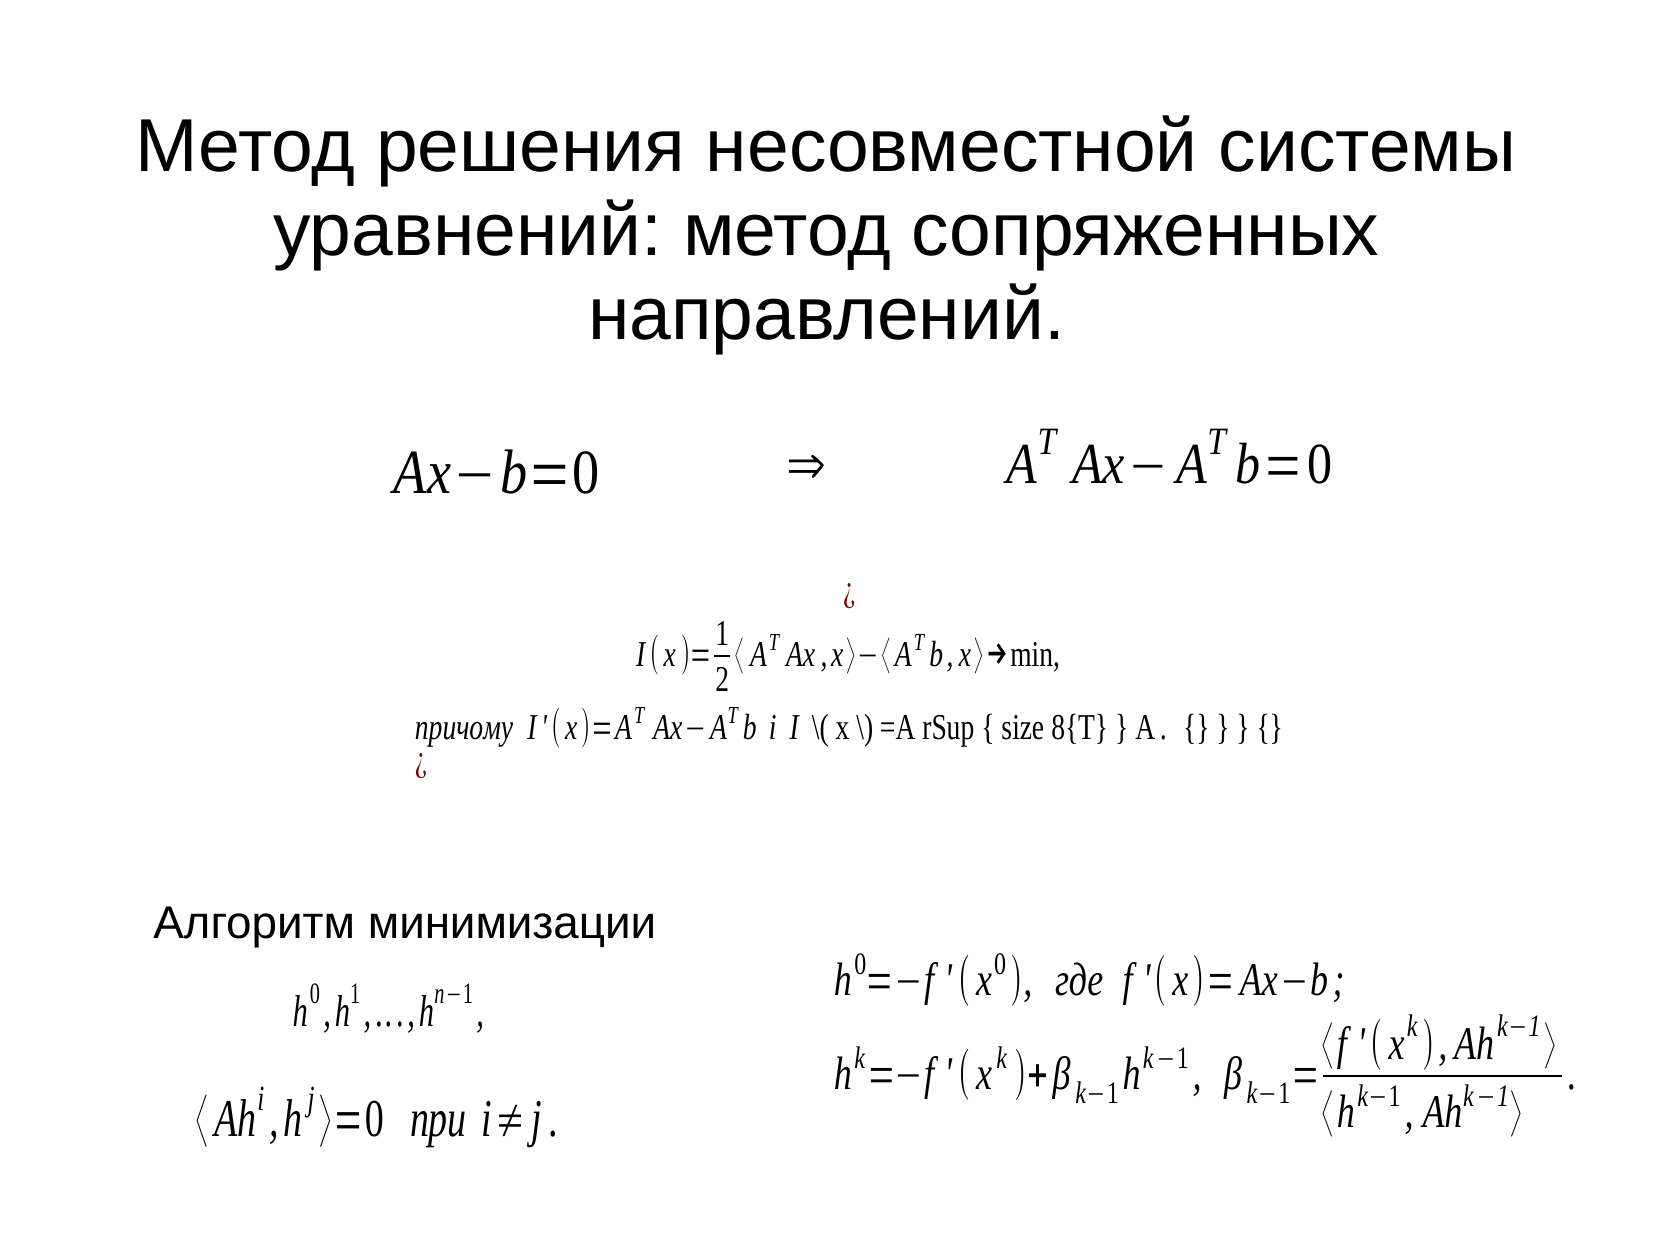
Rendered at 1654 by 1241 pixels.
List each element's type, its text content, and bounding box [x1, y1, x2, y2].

chart [375, 435, 620, 506]
chart [186, 1080, 571, 1149]
title Алгоритм минимизации [30, 840, 781, 1006]
chart [408, 581, 1291, 781]
chart [285, 978, 495, 1036]
title Метод решения несовместной системы уравнений: метод сопряженных направлений. [82, 103, 1571, 356]
chart [773, 450, 839, 481]
chart [825, 945, 1593, 1141]
chart [987, 421, 1351, 496]
